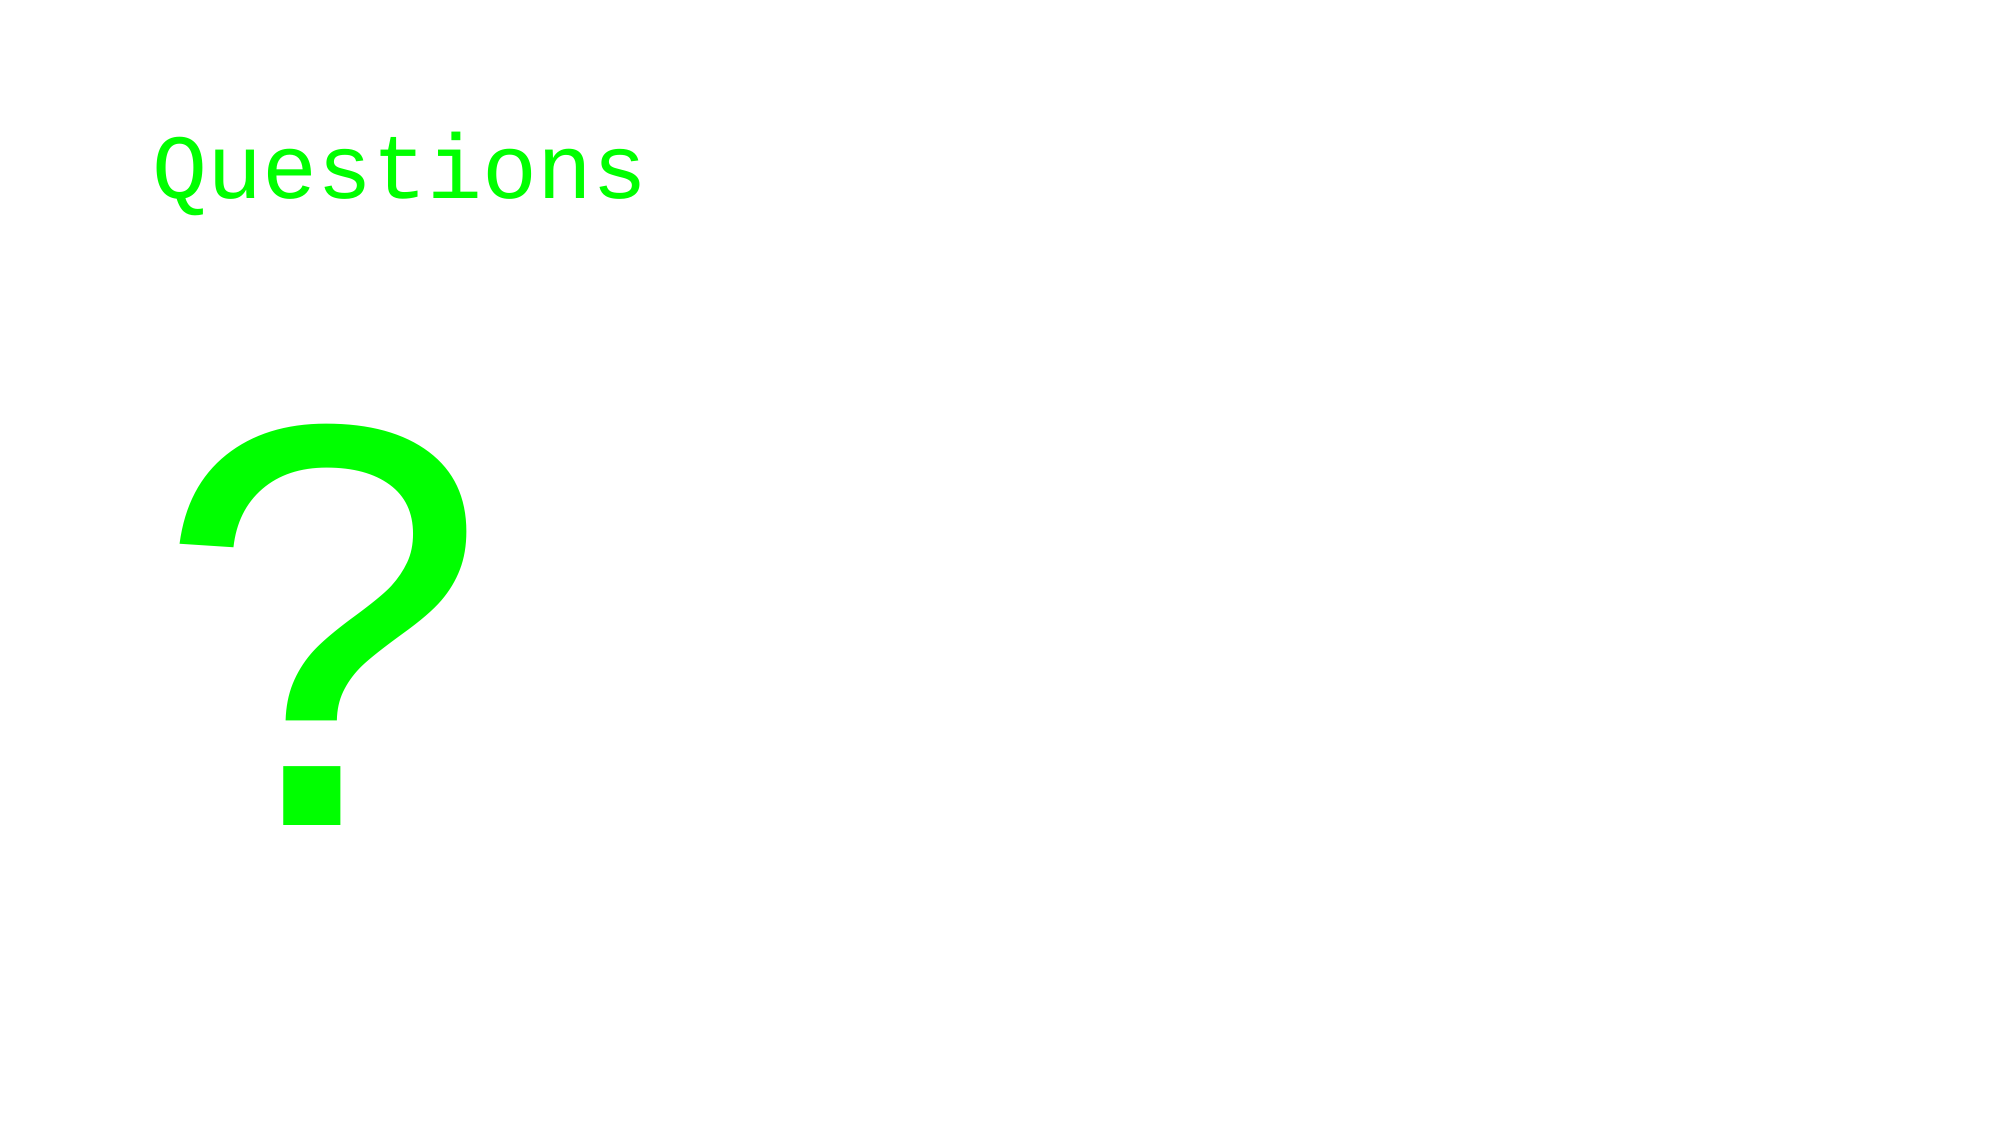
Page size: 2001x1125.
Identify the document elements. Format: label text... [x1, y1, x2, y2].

title Questions [137, 59, 1863, 278]
list ? [137, 299, 1863, 1014]
